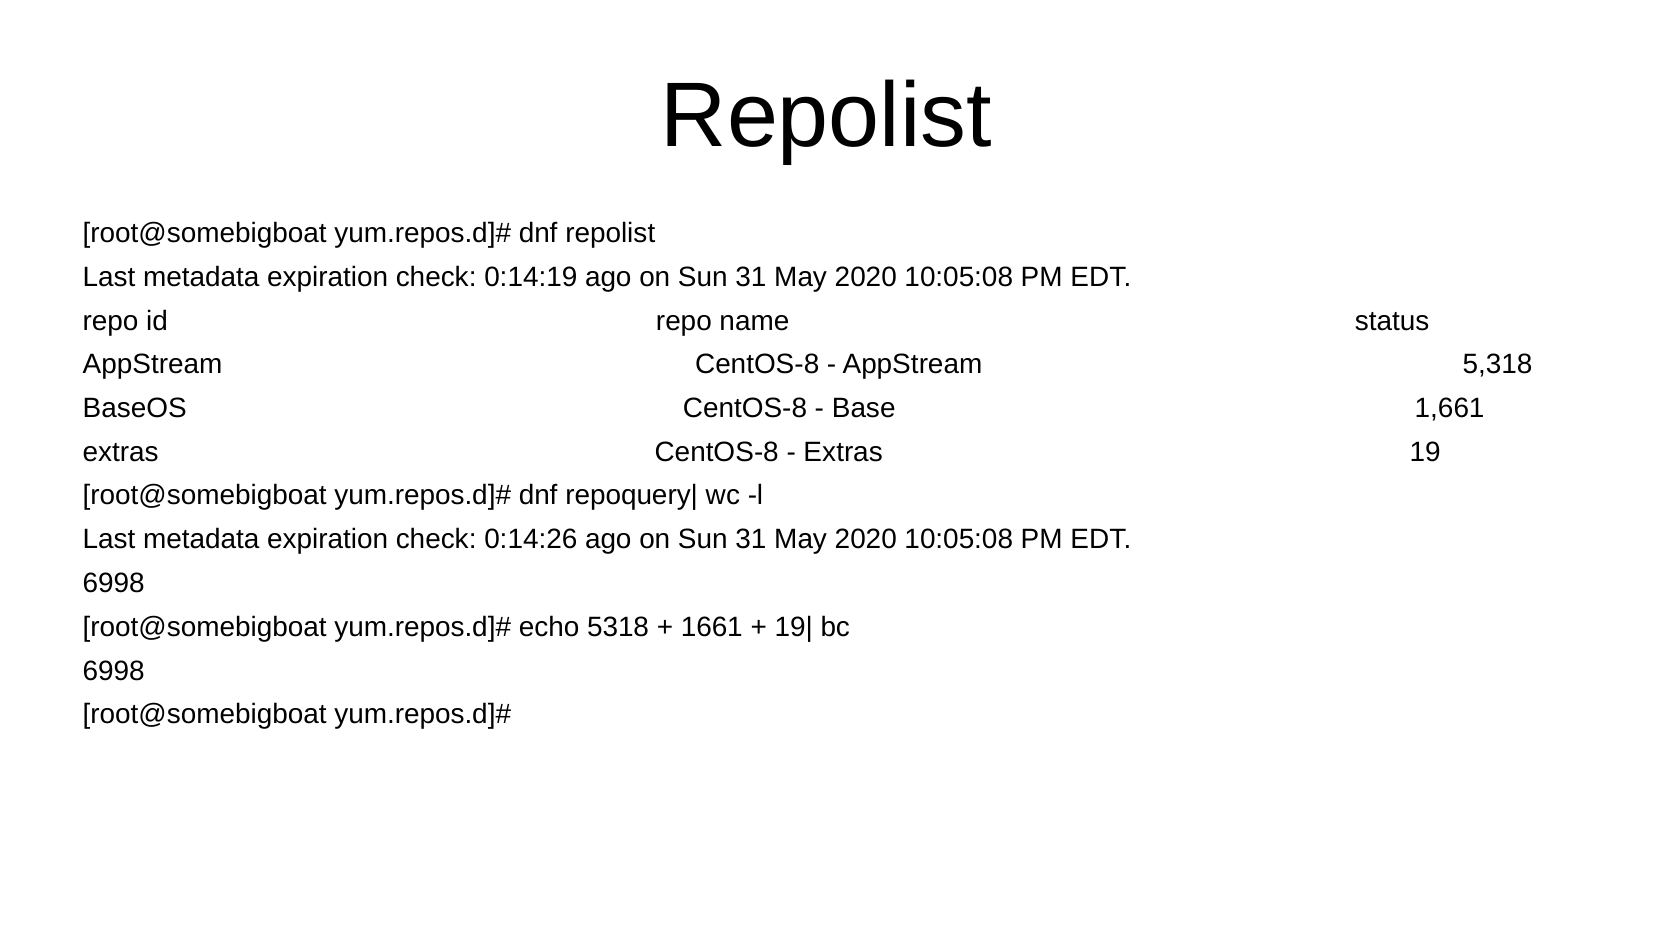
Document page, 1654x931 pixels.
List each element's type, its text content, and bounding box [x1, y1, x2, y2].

title Repolist [82, 37, 1571, 193]
list [root@somebigboat yum.repos.d]# dnf repolist Last metadata expiration check: 0:14:19 ago on Sun 31 May 2020 10:05:08 PM EDT. repo id repo name status AppStream CentOS-8 - AppStream 5,318 BaseOS CentOS-8 - Base 1,661 extras CentOS-8 - Extras 19 [root@somebigboat yum.repos.d]# dnf repoquery| wc -l Last metadata expiration check: 0:14:26 ago on Sun 31 May 2020 10:05:08 PM EDT. 6998 [root@somebigboat yum.repos.d]# echo 5318 + 1661 + 19| bc 6998 [root@somebigboat yum.repos.d]# [82, 217, 1571, 758]
